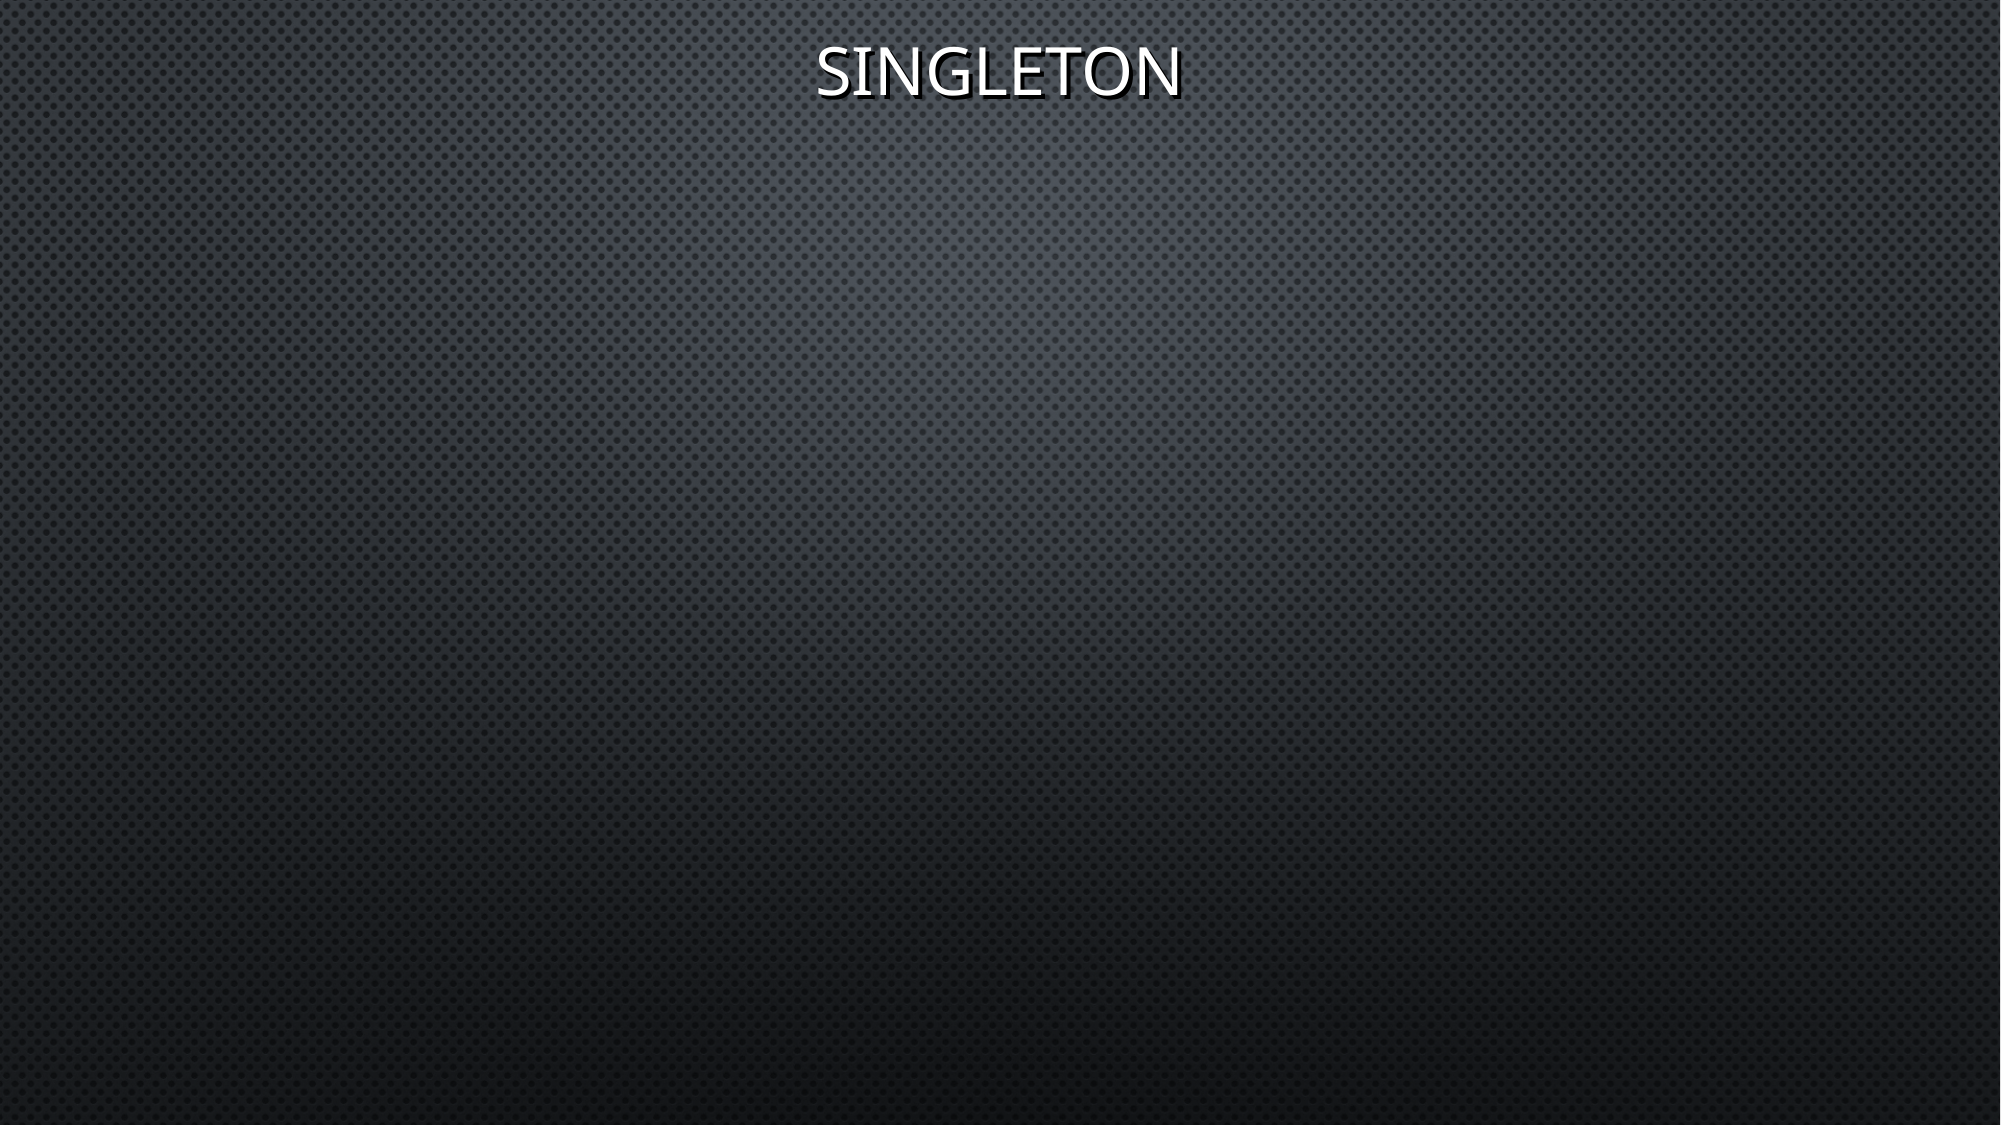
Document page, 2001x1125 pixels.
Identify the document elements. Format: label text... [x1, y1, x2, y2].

title Singleton [294, 12, 1706, 126]
